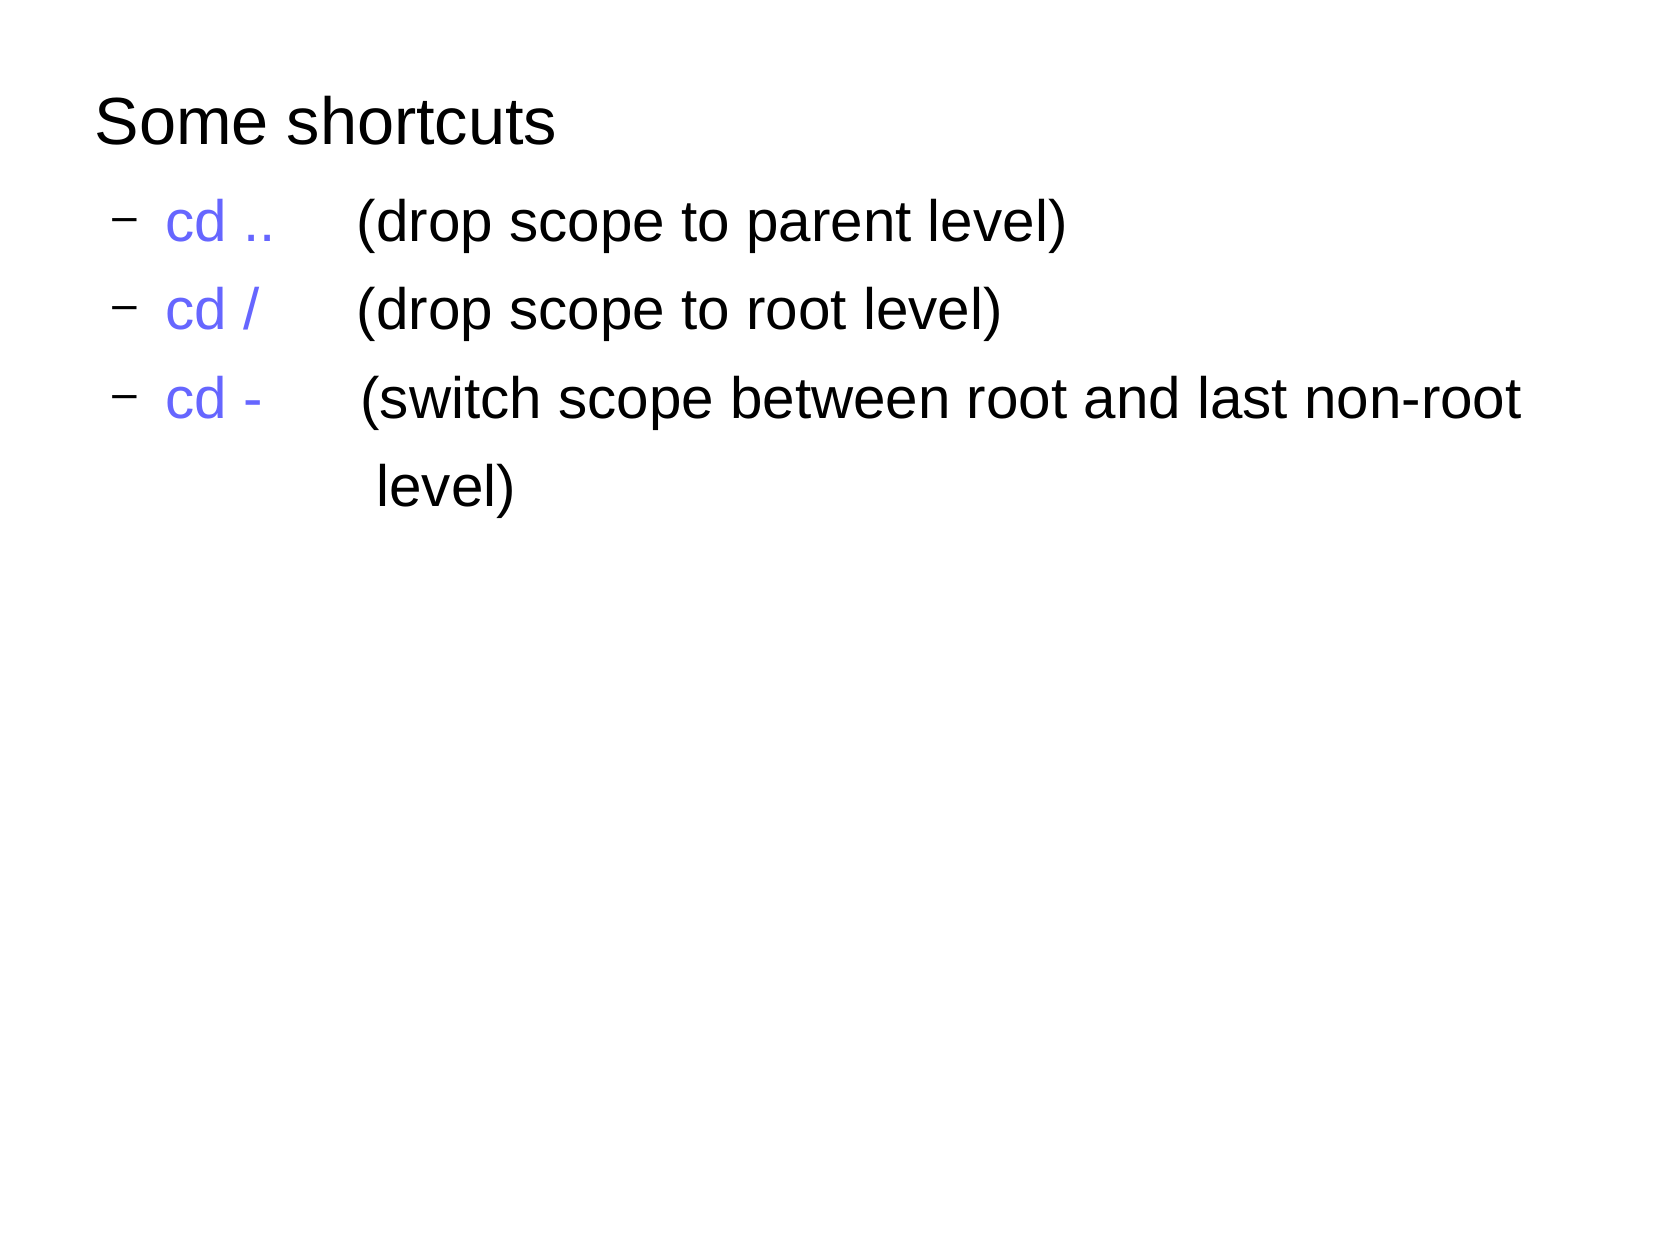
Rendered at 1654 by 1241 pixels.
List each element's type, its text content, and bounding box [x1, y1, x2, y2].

list Some shortcuts cd .. (drop scope to parent level) cd / (drop scope to root level) cd - (switch scope between root and last non-root level) [23, 83, 1595, 804]
